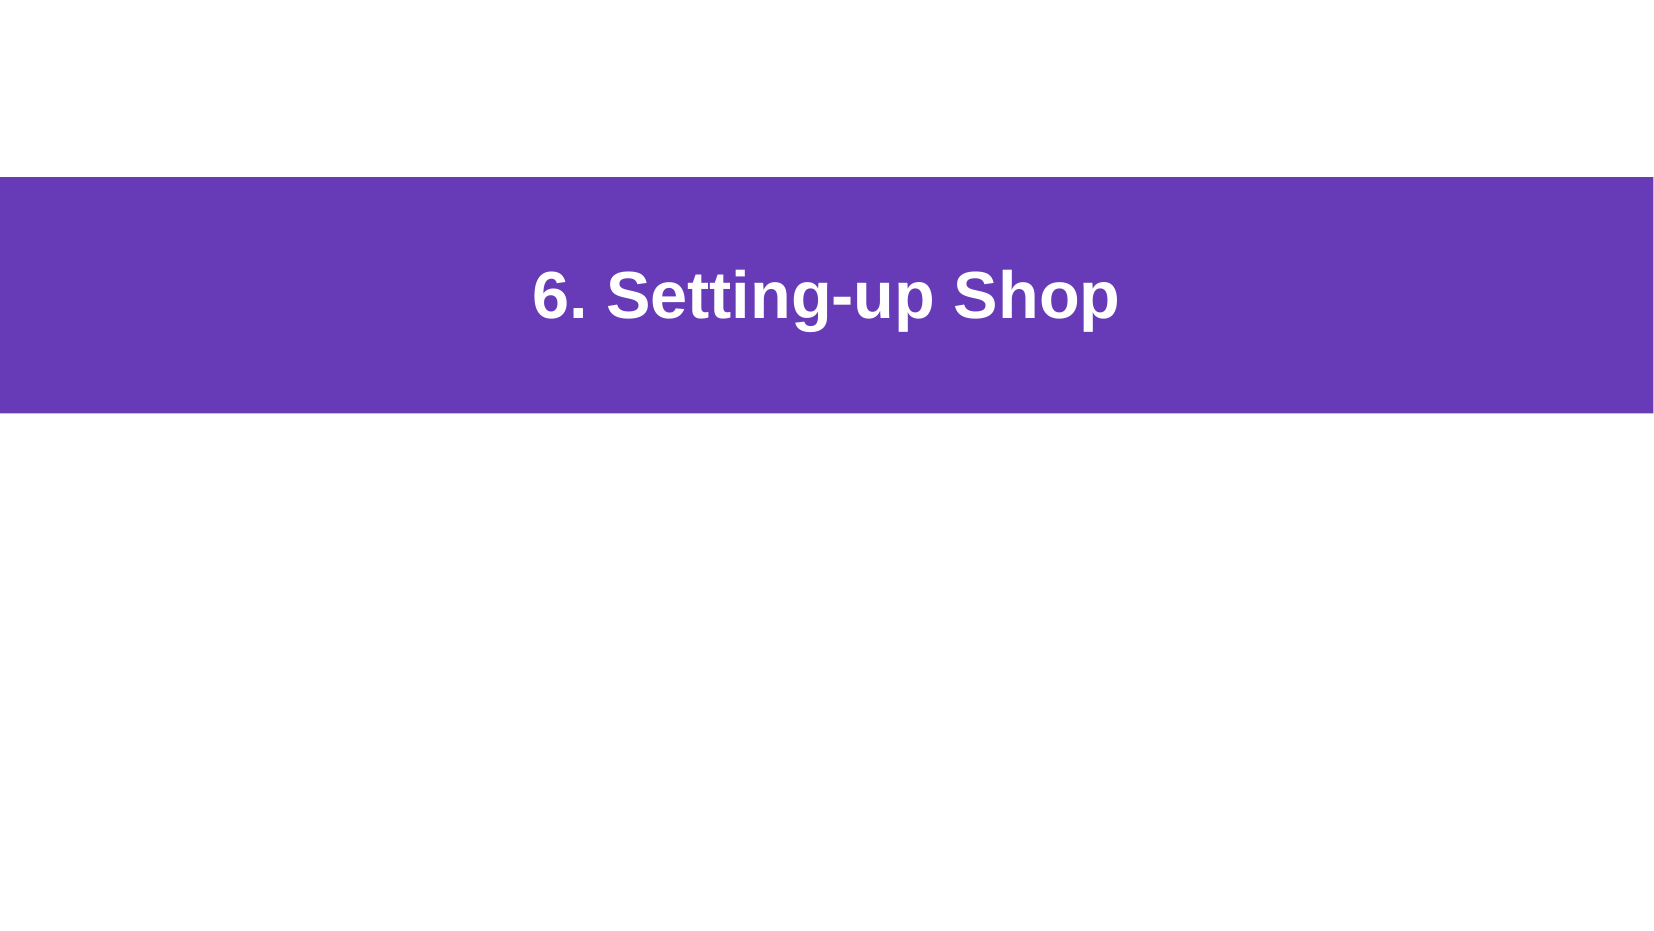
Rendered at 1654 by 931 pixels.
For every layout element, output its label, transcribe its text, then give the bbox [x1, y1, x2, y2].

title 6. Setting-up Shop [0, 177, 1654, 414]
